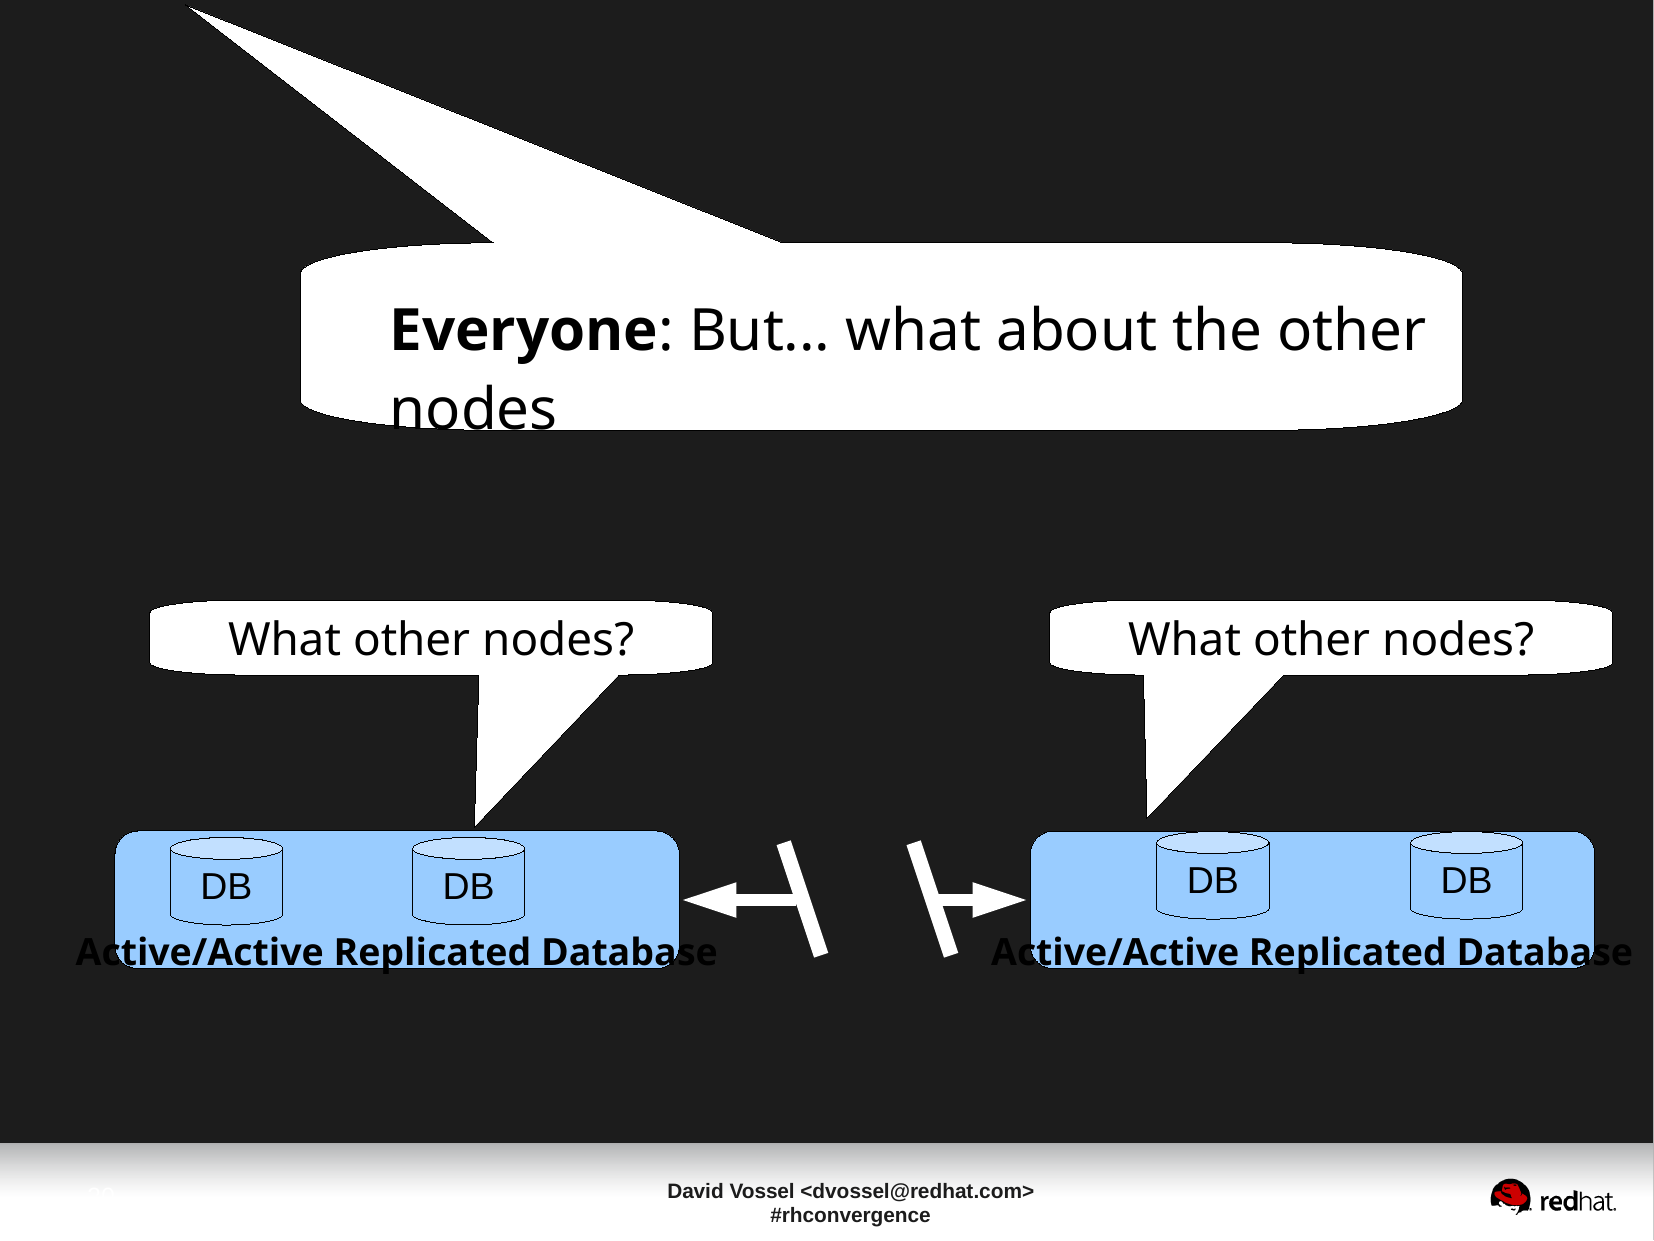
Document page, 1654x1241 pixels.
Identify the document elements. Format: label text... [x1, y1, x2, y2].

text_box DB [412, 850, 525, 925]
text_box What other nodes? [1049, 600, 1613, 819]
text_box Active/Active Replicated Database [1030, 831, 1595, 969]
text_box [185, 4, 1463, 431]
text_box Everyone: But... what about the other nodes [375, 281, 1463, 372]
picture [0, 1143, 1654, 1241]
text_box Pacemaker [170, 837, 283, 860]
text_box Active/Active Replicated Database [114, 830, 680, 969]
text_box DB [1156, 843, 1270, 920]
text_box Corosync [412, 837, 525, 860]
text_box [434, 401, 452, 425]
text_box DB [1410, 844, 1523, 920]
text_box [399, 402, 415, 428]
text_box PCS [1156, 831, 1270, 854]
text_box HA Services [1410, 831, 1523, 854]
text_box DB [170, 850, 283, 926]
text_box What other nodes? [149, 600, 713, 828]
